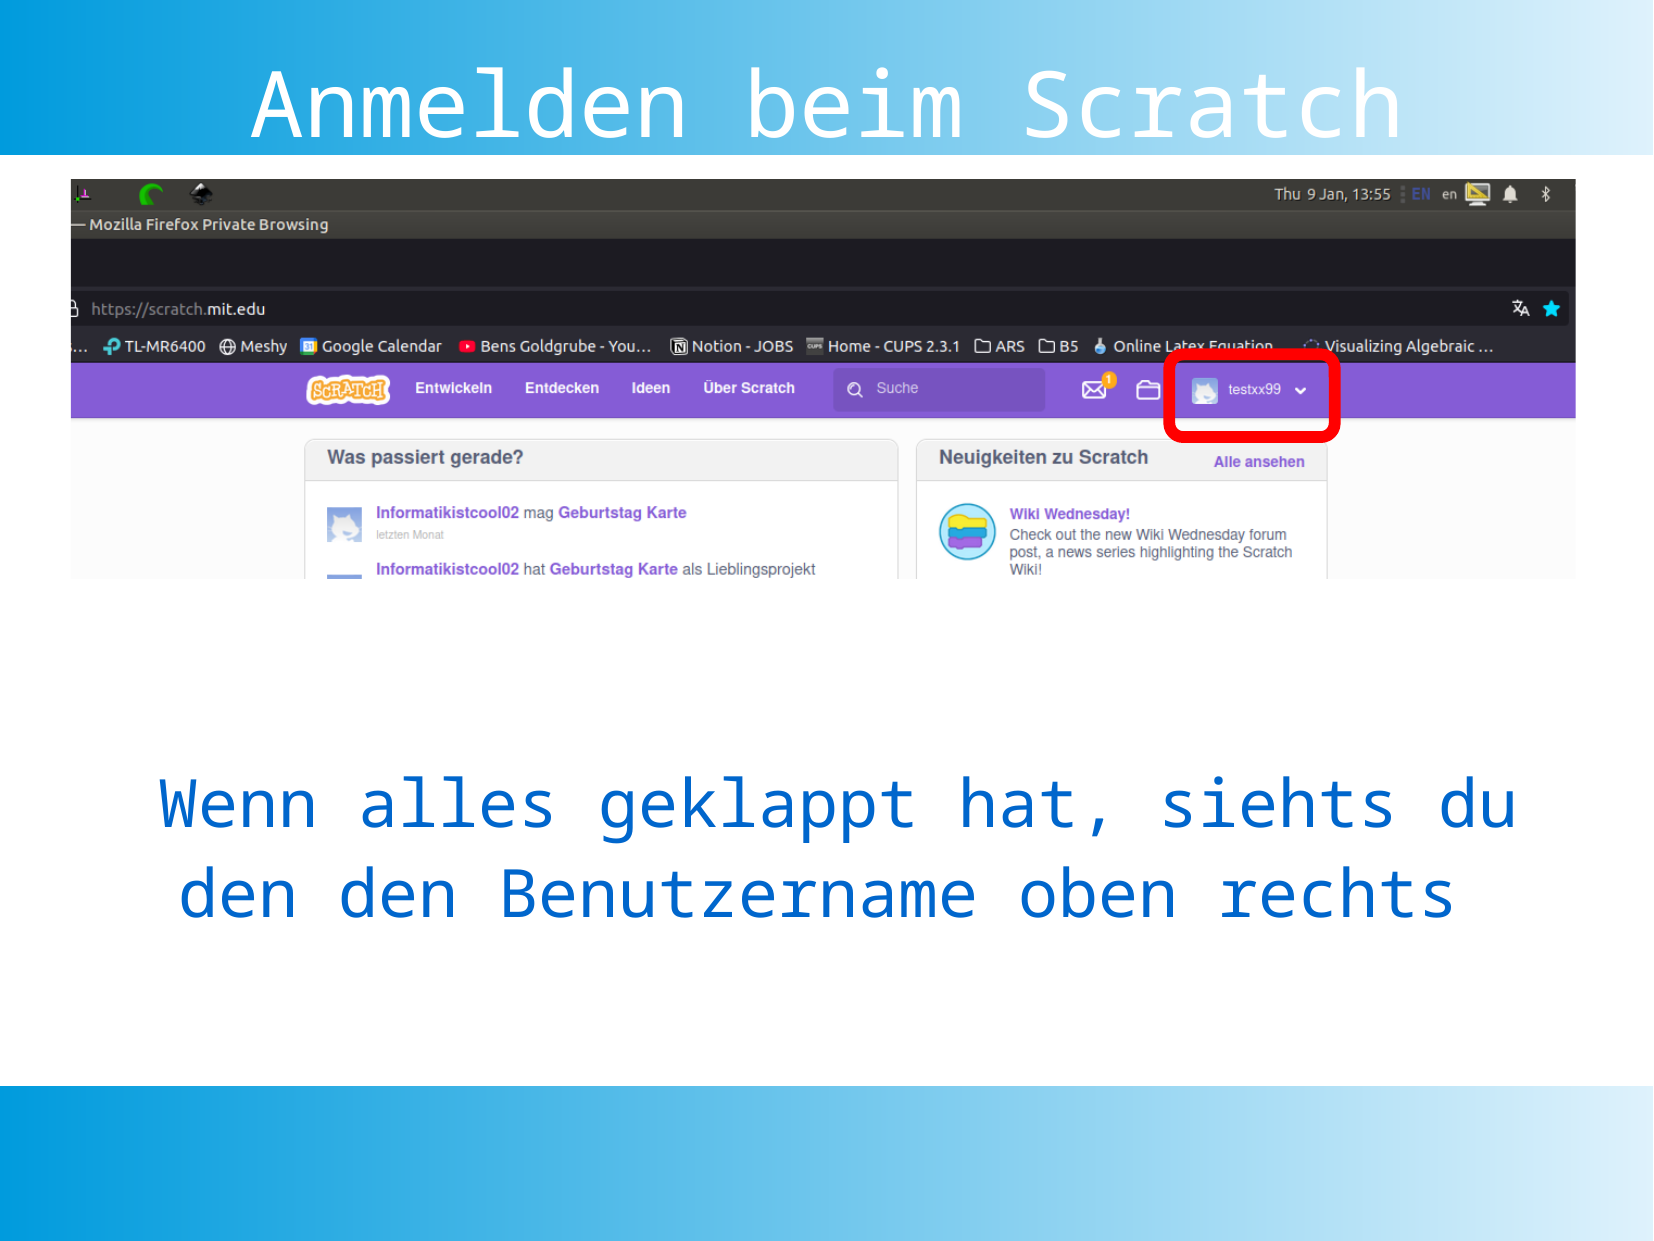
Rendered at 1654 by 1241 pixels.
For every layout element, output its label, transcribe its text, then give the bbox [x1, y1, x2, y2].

title Anmelden beim Scratch [82, 40, 1571, 163]
picture [70, 179, 1576, 579]
list Wenn alles geklappt hat, siehts du den den Benutzername oben rechts [59, 755, 1548, 1004]
